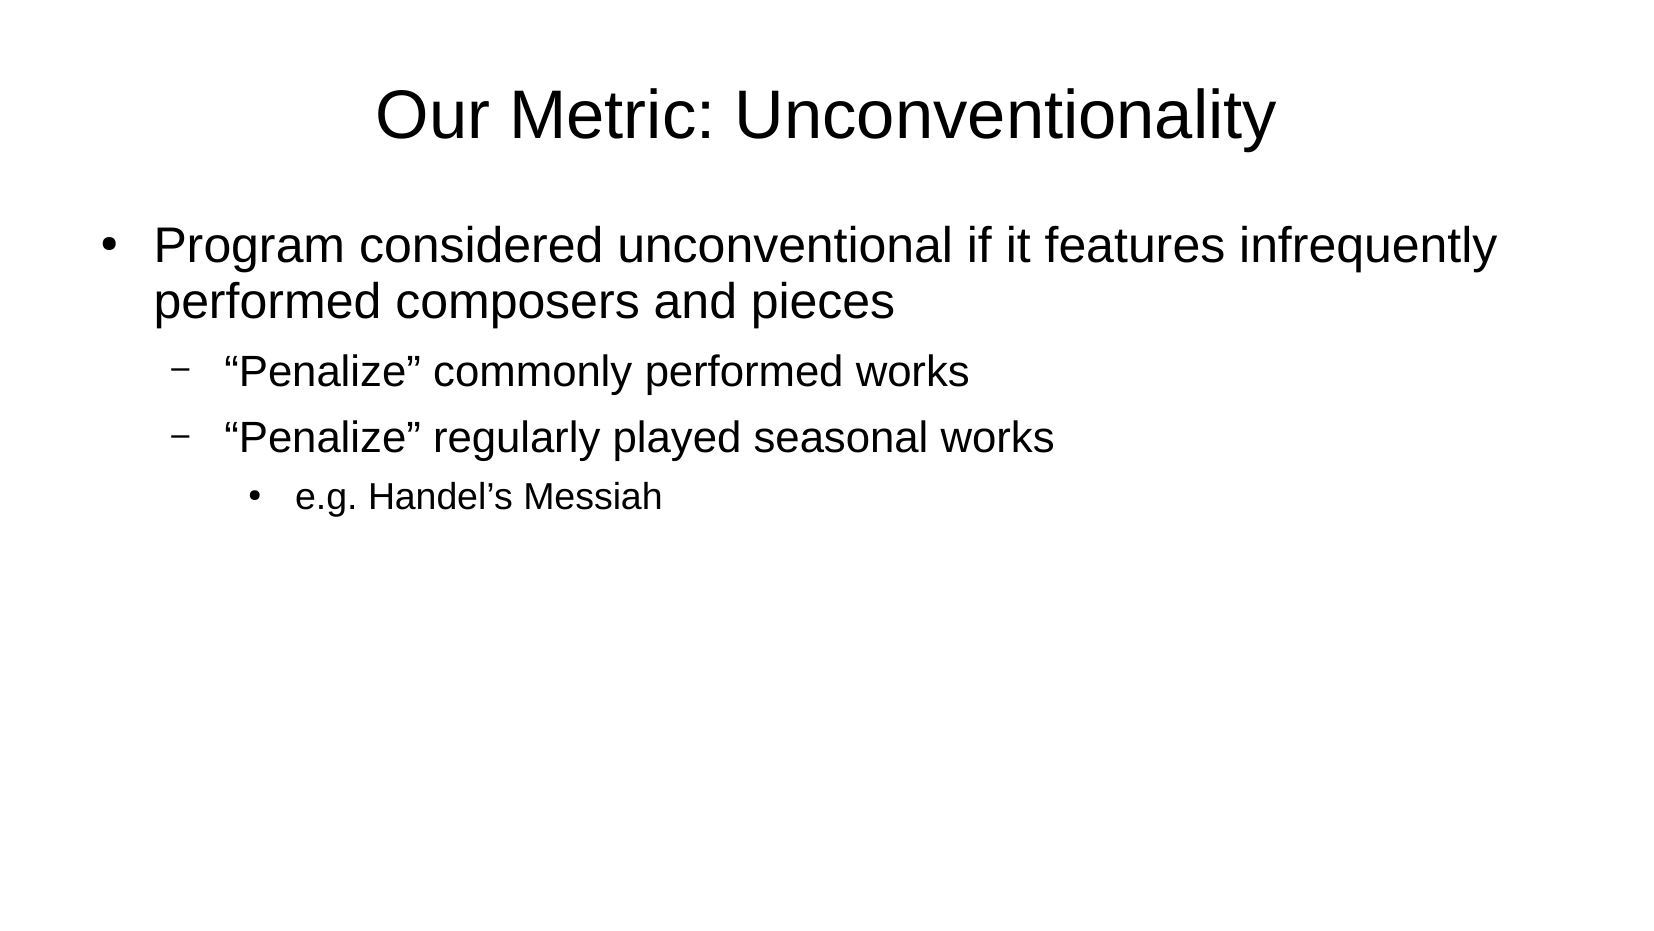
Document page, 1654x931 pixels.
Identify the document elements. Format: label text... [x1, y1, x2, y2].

title Our Metric: Unconventionality [82, 37, 1571, 193]
list Program considered unconventional if it features infrequently performed composers and pieces “Penalize” commonly performed works “Penalize” regularly played seasonal works e.g. Handel’s Messiah [82, 217, 1571, 758]
